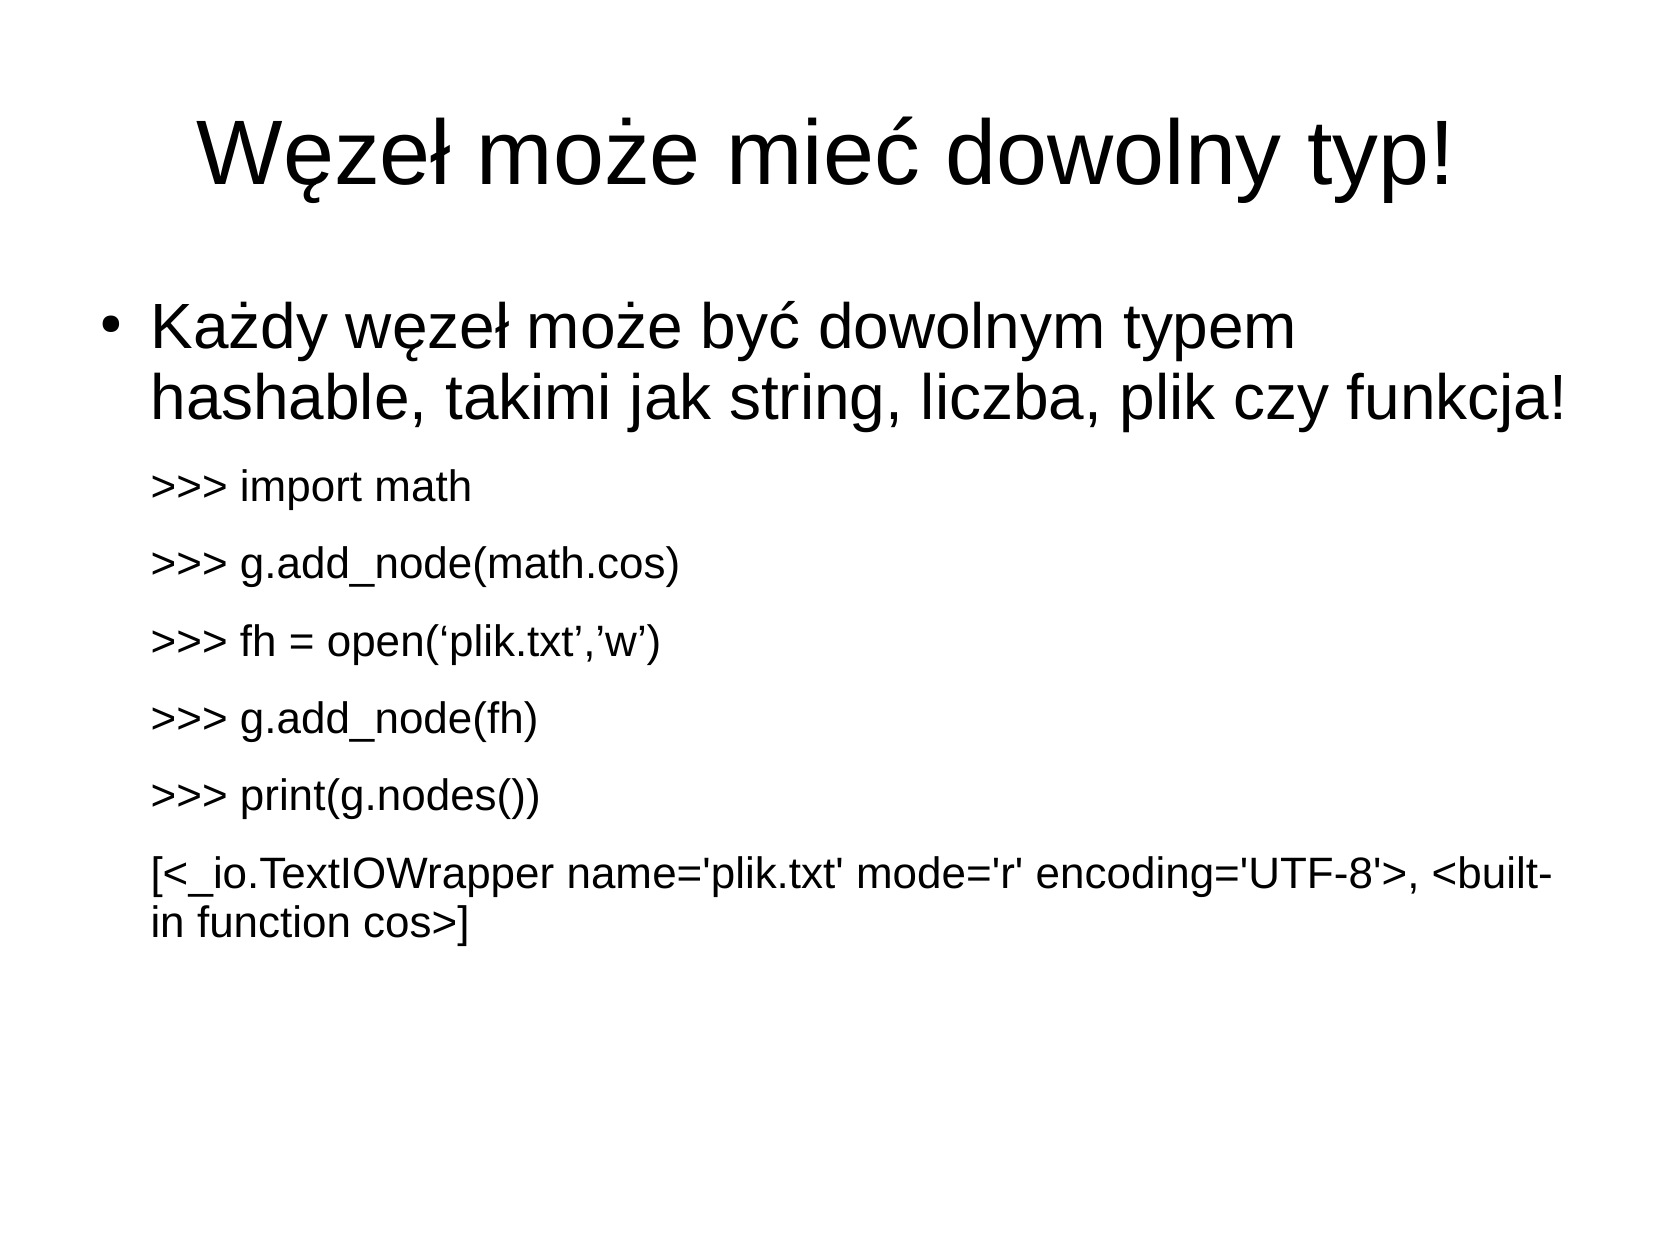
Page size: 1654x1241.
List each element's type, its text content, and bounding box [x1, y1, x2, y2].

title Węzeł może mieć dowolny typ! [82, 49, 1571, 257]
list Każdy węzeł może być dowolnym typem hashable, takimi jak string, liczba, plik czy funkcja! >>> import math >>> g.add_node(math.cos) >>> fh = open(‘plik.txt’,’w’) >>> g.add_node(fh) >>> print(g.nodes()) [<_io.TextIOWrapper name='plik.txt' mode='r' encoding='UTF-8'>, <built-in function cos>] [82, 290, 1571, 1010]
